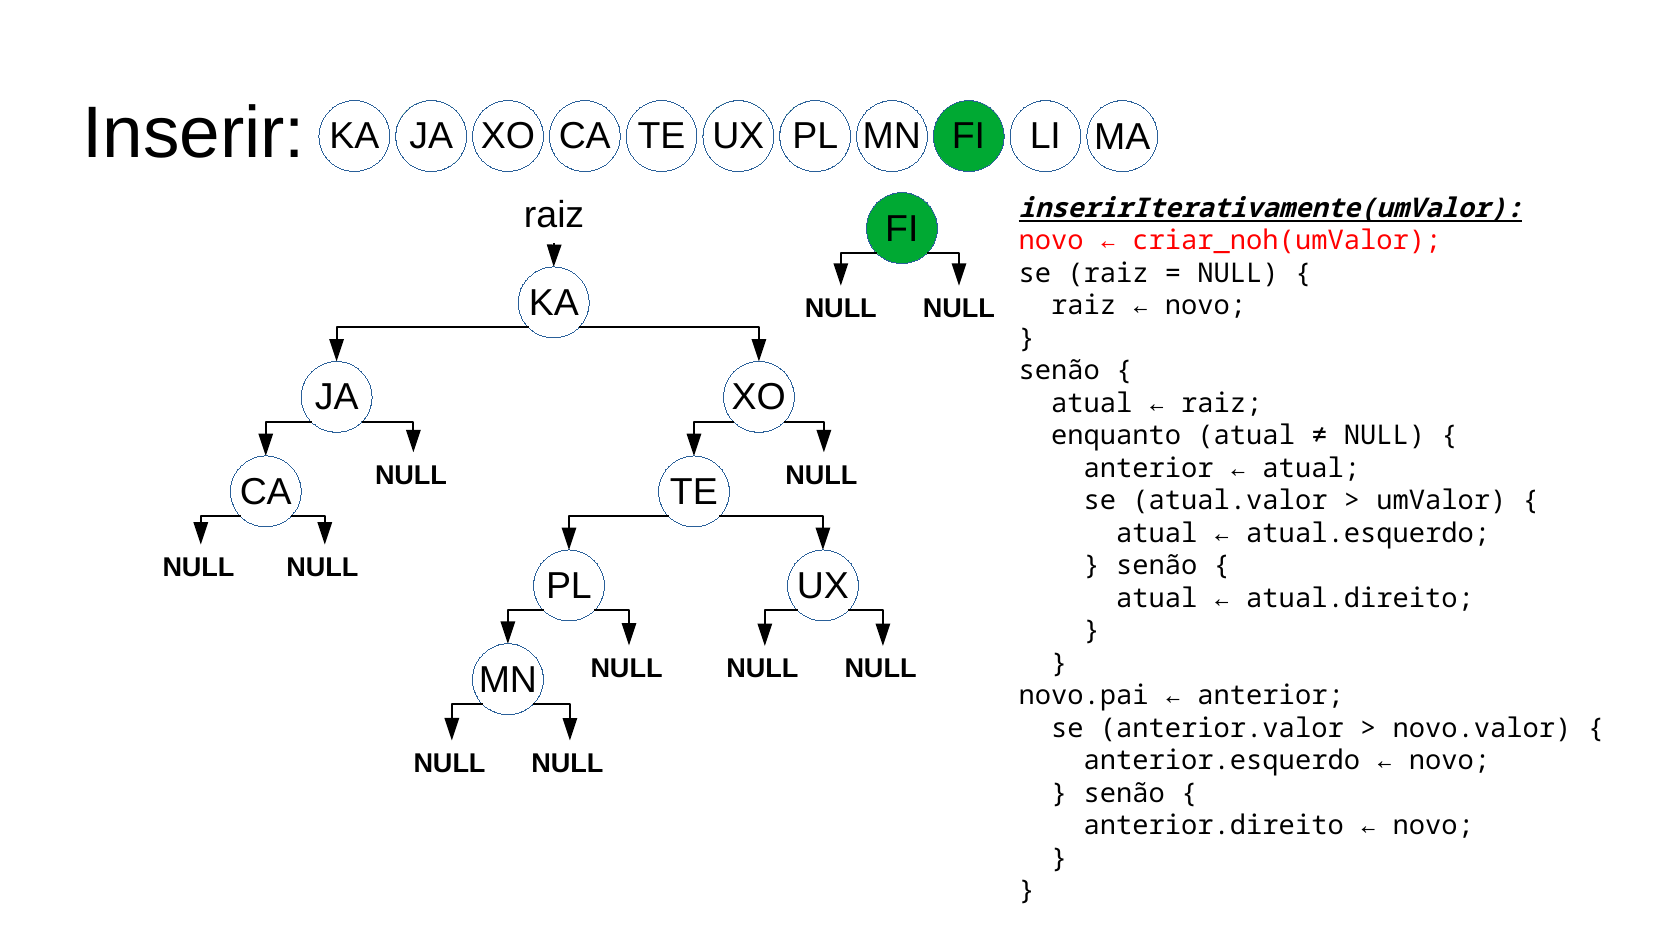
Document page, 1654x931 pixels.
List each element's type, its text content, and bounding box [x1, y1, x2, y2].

text_box NULL [711, 645, 818, 691]
text_box MA [1086, 100, 1158, 172]
text_box NULL [271, 544, 378, 590]
text_box NULL [147, 544, 254, 590]
text_box MN [472, 643, 544, 715]
text_box NULL [516, 740, 624, 786]
text_box XO [472, 100, 544, 172]
text_box MN [856, 100, 928, 172]
text_box CA [230, 455, 302, 527]
text_box LI [1010, 100, 1081, 172]
text_box raiz [509, 186, 600, 244]
text_box FI [933, 100, 1005, 172]
text_box JA [395, 100, 467, 172]
text_box NULL [908, 285, 1010, 331]
text_box FI [866, 192, 938, 264]
text_box XO [723, 361, 795, 433]
text_box [744, 118, 786, 212]
title Inserir: [82, 54, 1571, 211]
text_box NULL [770, 452, 878, 498]
text_box PL [779, 100, 851, 172]
text_box NULL [360, 452, 467, 498]
text_box TE [658, 455, 730, 527]
text_box NULL [790, 285, 892, 331]
text_box KA [518, 266, 590, 338]
text_box CA [549, 100, 621, 172]
text_box UX [702, 100, 774, 172]
text_box NULL [398, 740, 505, 786]
text_box TE [626, 100, 697, 172]
text_box PL [533, 549, 605, 621]
text_box KA [318, 100, 390, 172]
text_box inserirIterativamente(umValor): novo ← criar_noh(umValor); se (raiz = NULL) { raiz ← novo; } senão { atual ← raiz; enquanto (atual ≠ NULL) { anterior ← atual; se (atual.valor > umValor) { atual ← atual.esquerdo; } senão { atual ← atual.direito; } } novo.pai ← anterior; se (anterior.valor > novo.valor) { anterior.esquerdo ← novo; } senão { anterior.direito ← novo; } } [1003, 182, 1654, 931]
text_box UX [787, 549, 859, 621]
text_box JA [301, 361, 373, 433]
text_box NULL [829, 645, 937, 691]
text_box NULL [575, 645, 683, 691]
